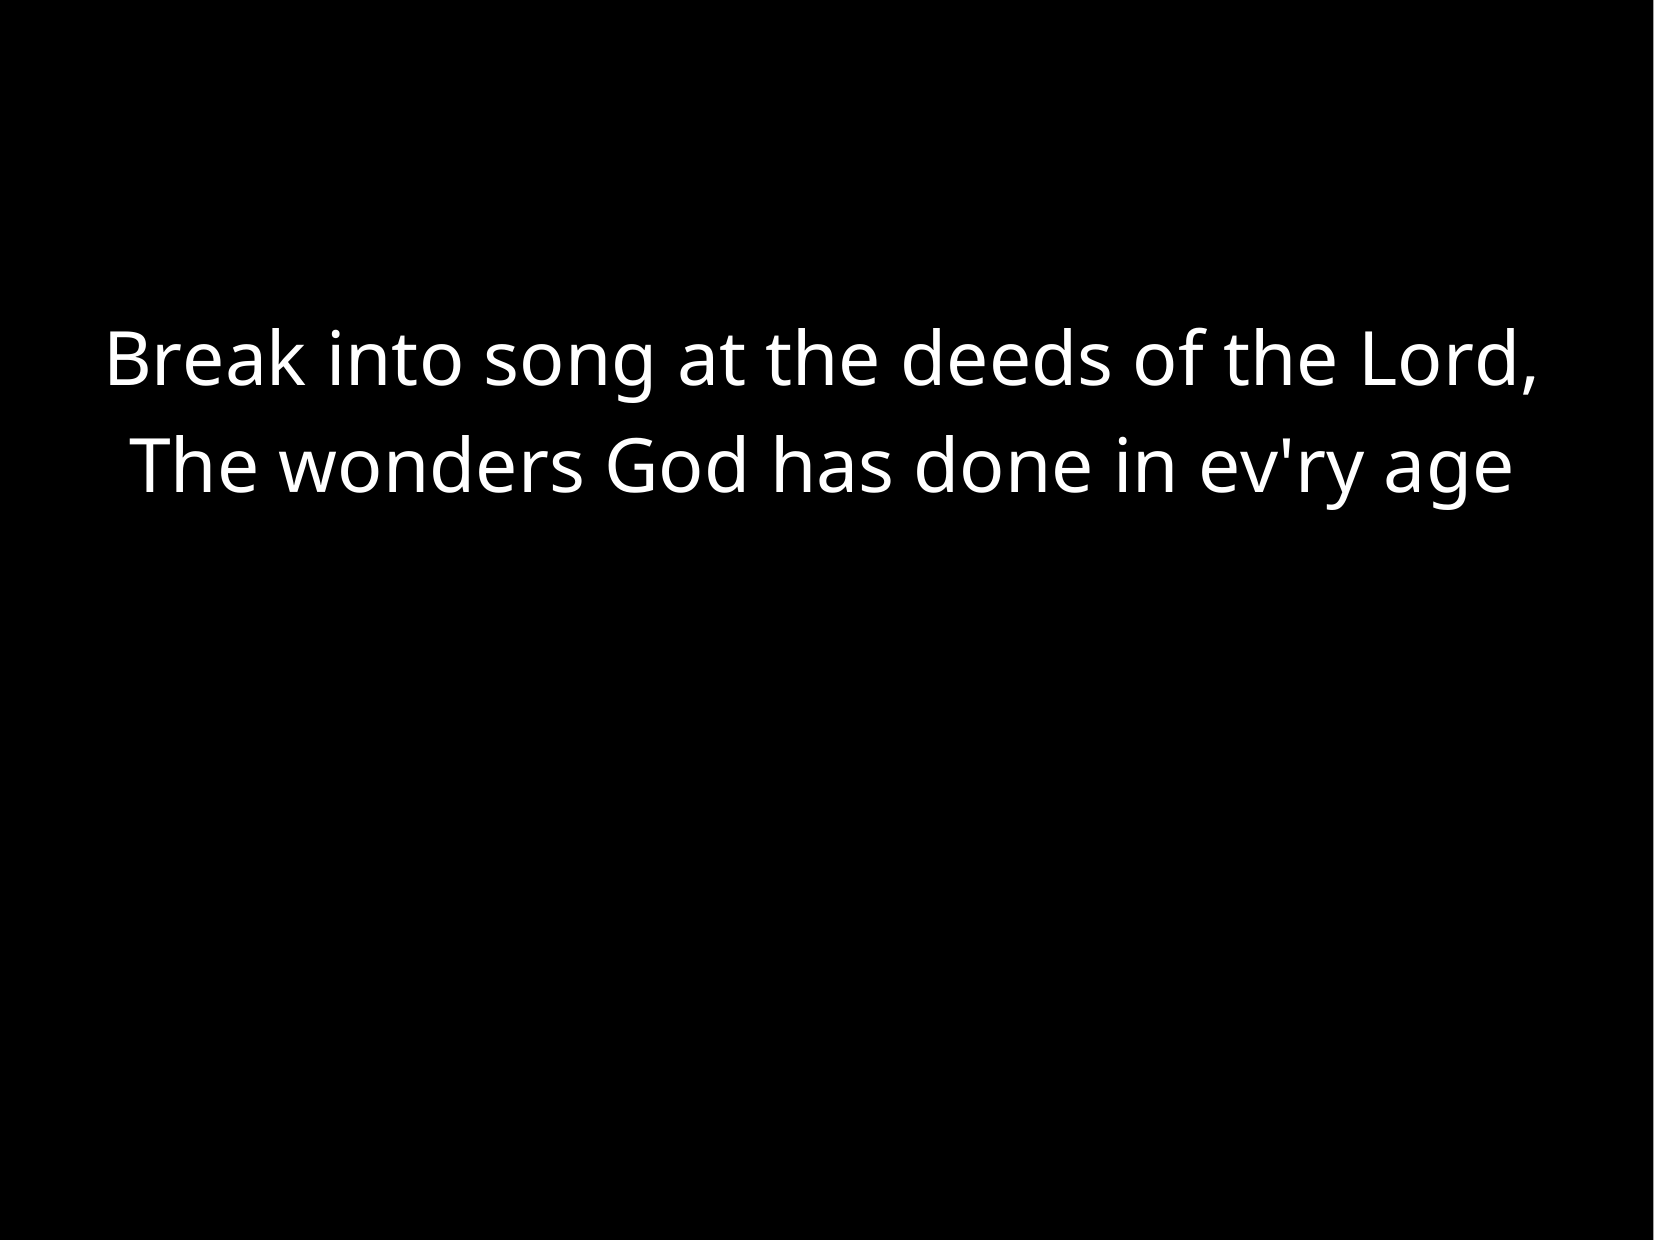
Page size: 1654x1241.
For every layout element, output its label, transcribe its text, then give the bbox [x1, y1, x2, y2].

text_box Break into song at the deeds of the Lord, The wonders God has done in ev'ry age [68, 303, 1558, 1122]
